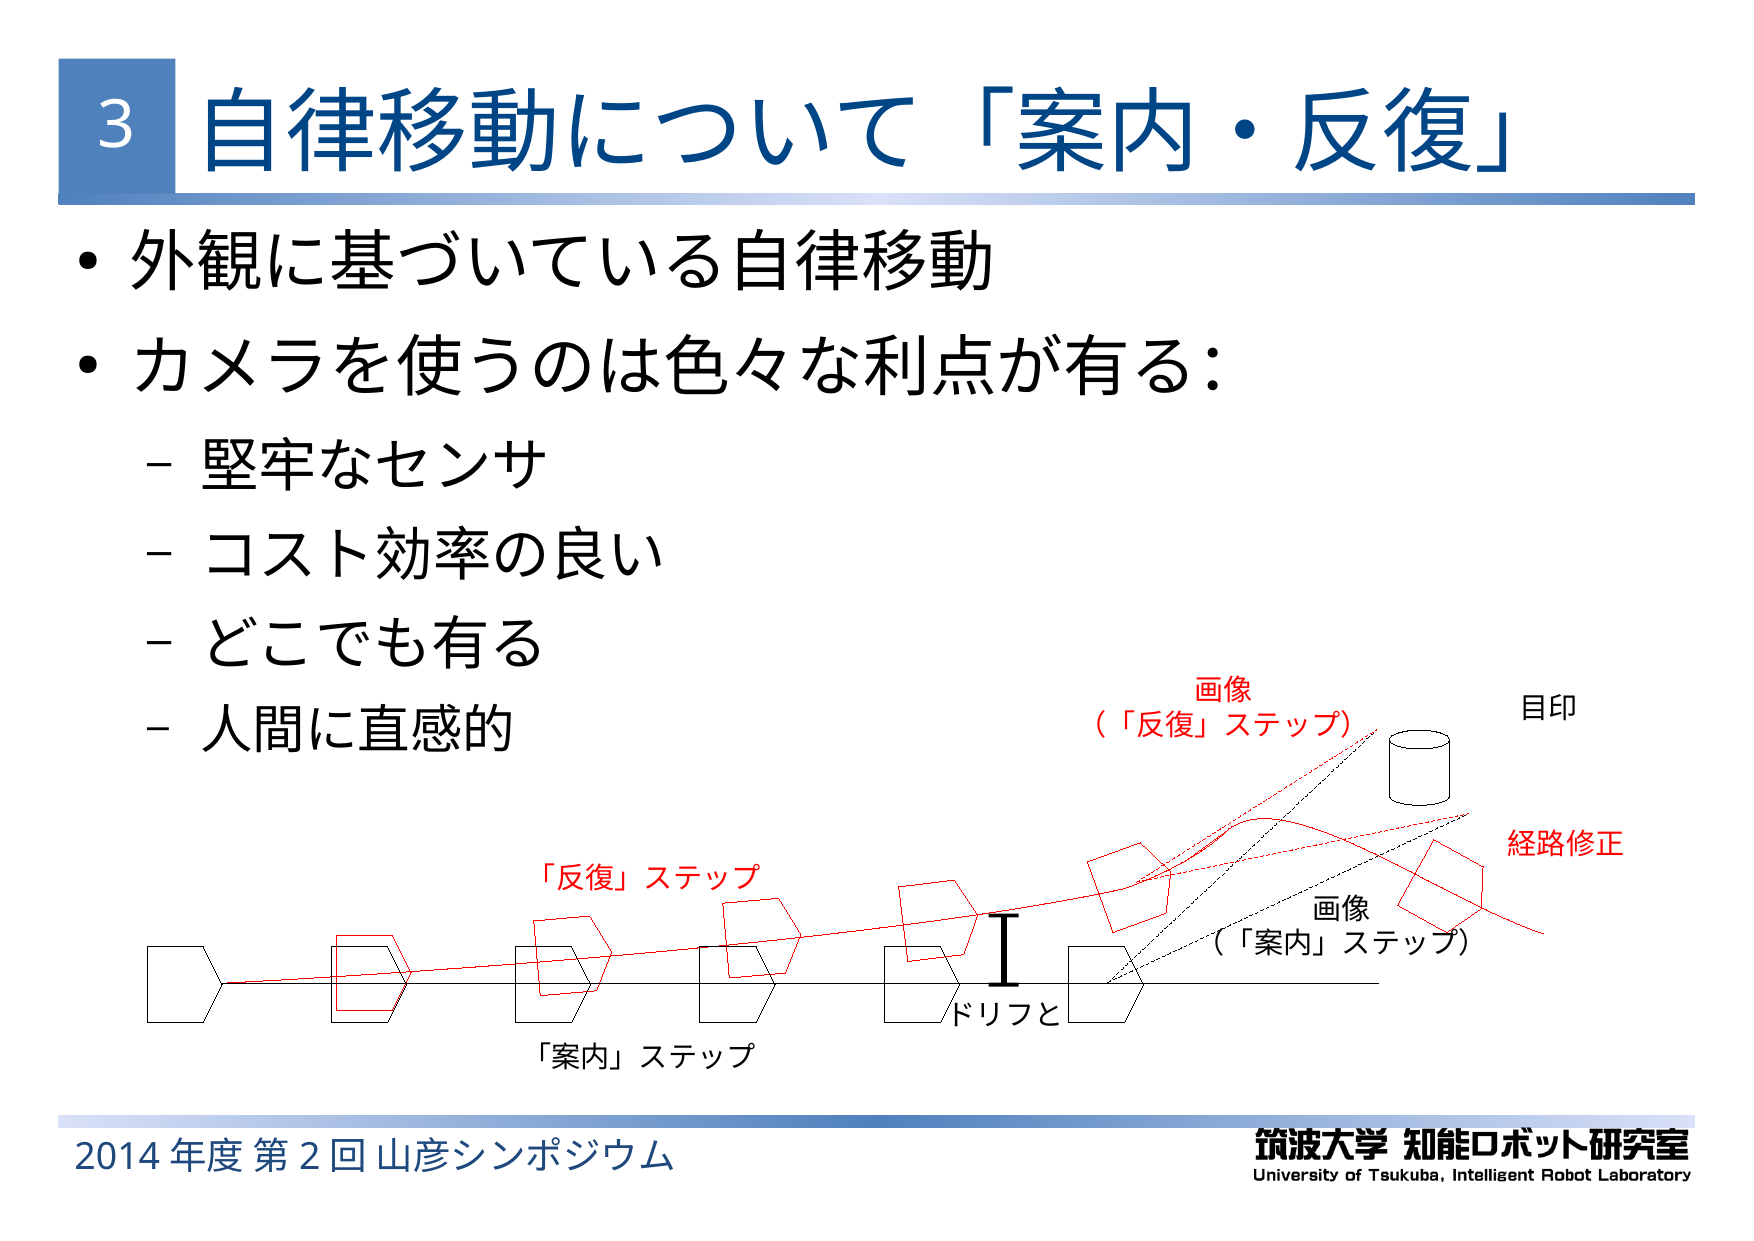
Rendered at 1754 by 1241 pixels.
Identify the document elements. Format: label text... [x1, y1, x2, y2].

text_box 経路修正 [1492, 819, 1640, 869]
text_box 画像 （「案内」ステップ） [1180, 884, 1503, 969]
text_box ドリフと [931, 991, 1079, 1041]
picture [1252, 1127, 1691, 1182]
text_box 「反復」ステップ [512, 853, 776, 903]
text_box 目印 [1504, 684, 1593, 734]
list 外観に基づいている自律移動 カメラを使うのは色々な利点が有る： 堅牢なセンサ コスト効率の良い どこでも有る 人間に直感的 [58, 223, 1696, 1116]
text_box 画像 （「反復」ステップ） [1062, 666, 1385, 750]
text_box 「案内」ステップ [507, 1032, 771, 1082]
title 自律移動について「案内・反復」 [193, 61, 1651, 205]
